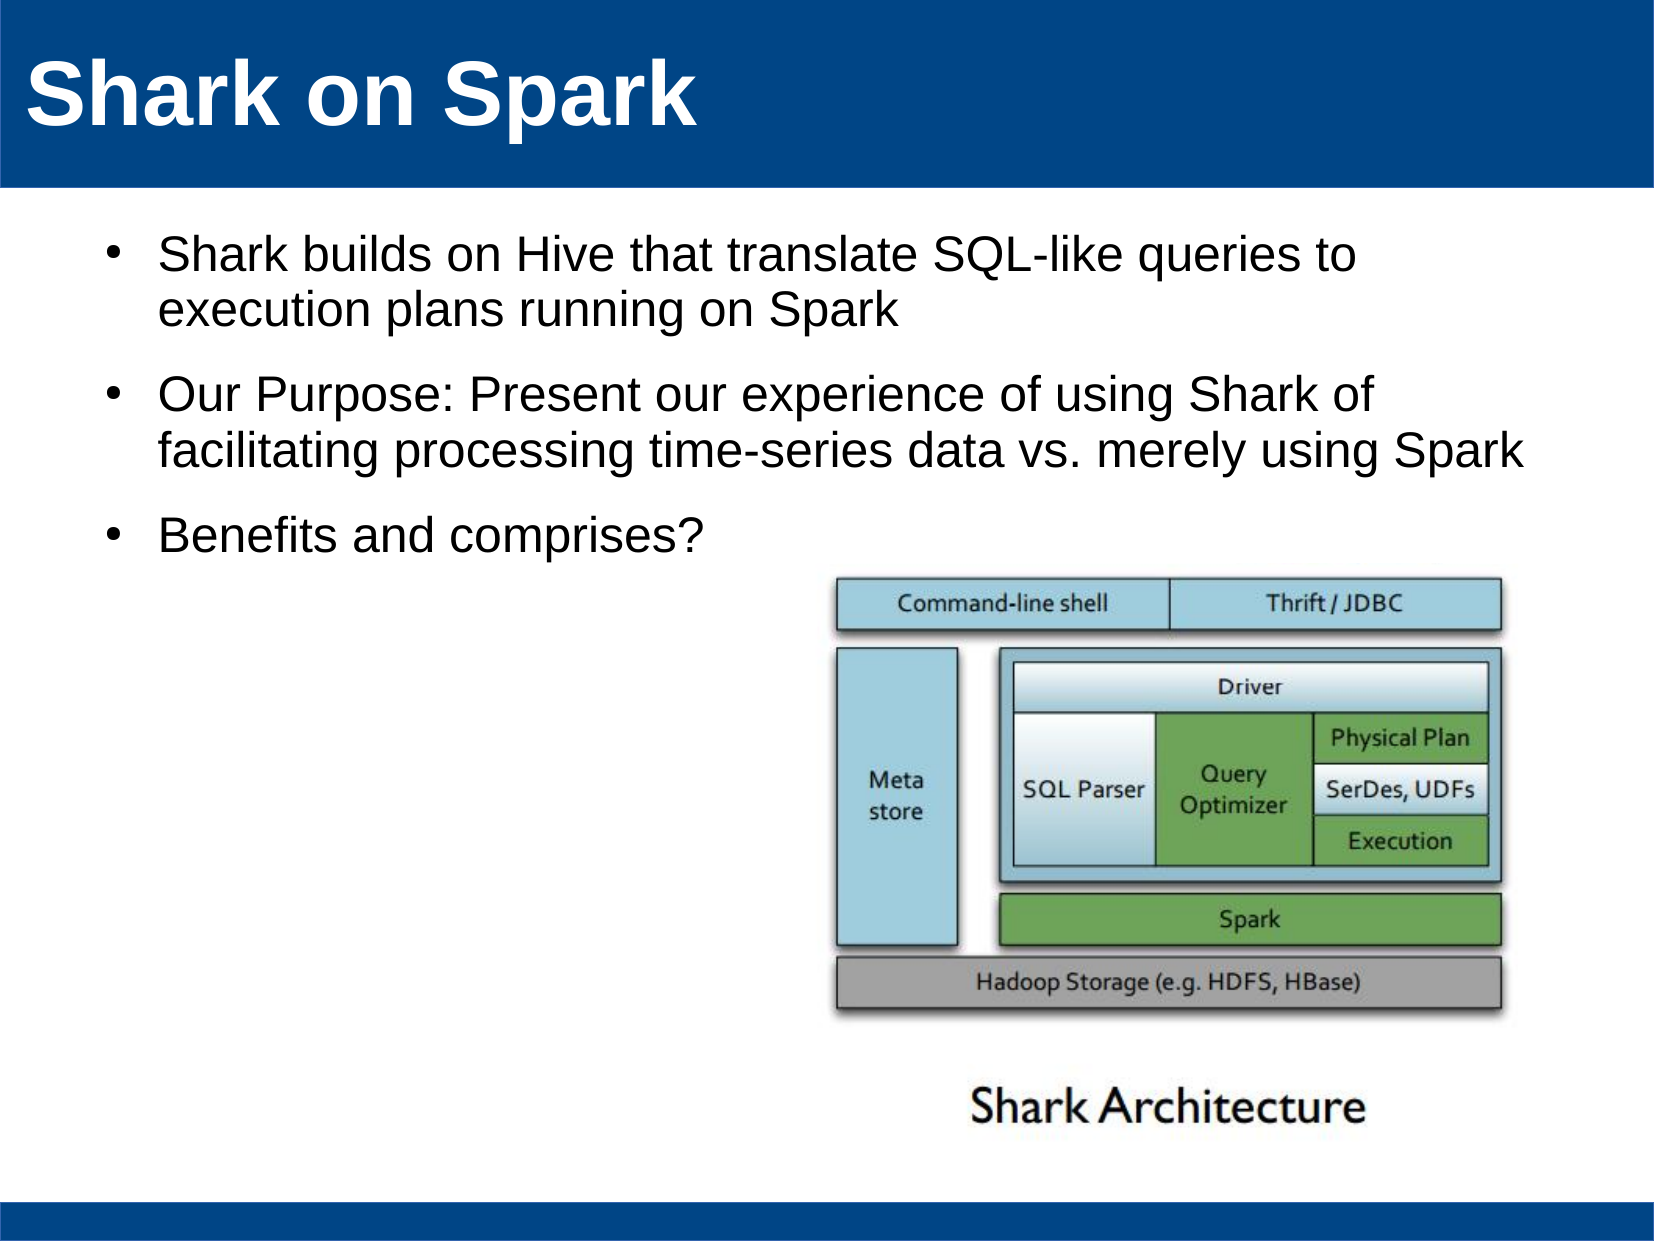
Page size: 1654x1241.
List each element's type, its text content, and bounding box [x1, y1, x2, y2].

title Shark on Spark [0, 0, 1654, 188]
picture [810, 563, 1546, 1171]
list Shark builds on Hive that translate SQL-like queries to execution plans running on Spark Our Purpose: Present our experience of using Shark of facilitating processing time-series data vs. merely using Spark Benefits and comprises? [86, 225, 1576, 946]
